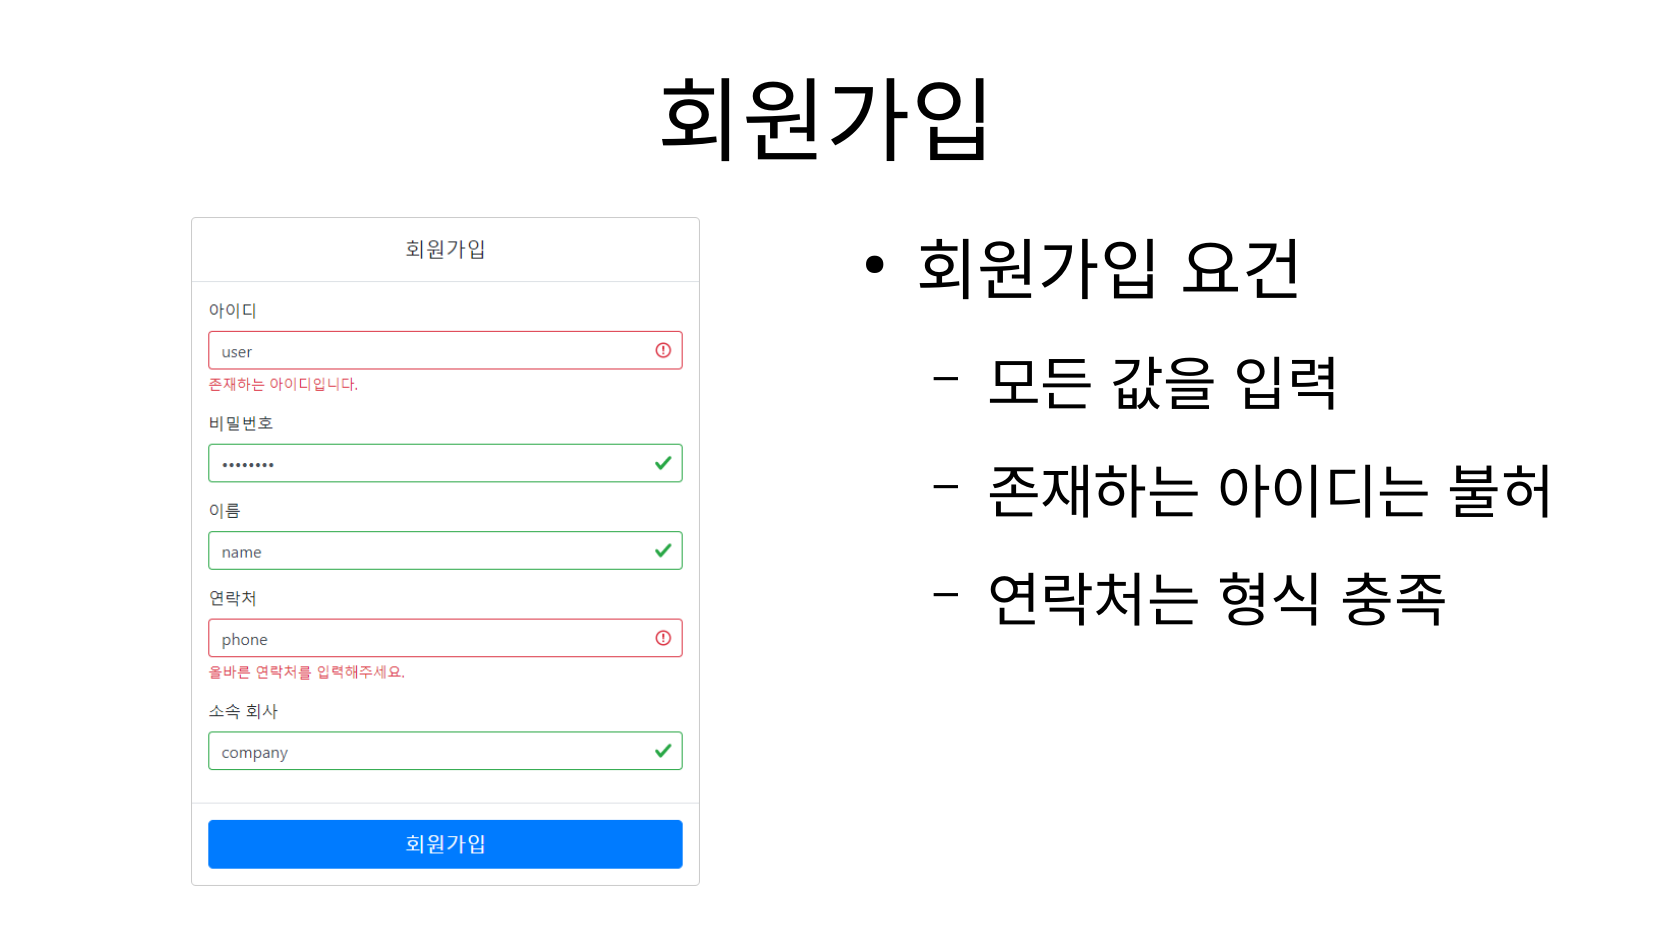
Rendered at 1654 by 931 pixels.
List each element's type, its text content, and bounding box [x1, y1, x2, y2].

title 회원가입 [82, 37, 1571, 193]
list 회원가입 요건 모든 값을 입력 존재하는 아이디는 불허 연락처는 형식 충족 [845, 217, 1572, 886]
picture [191, 217, 700, 886]
